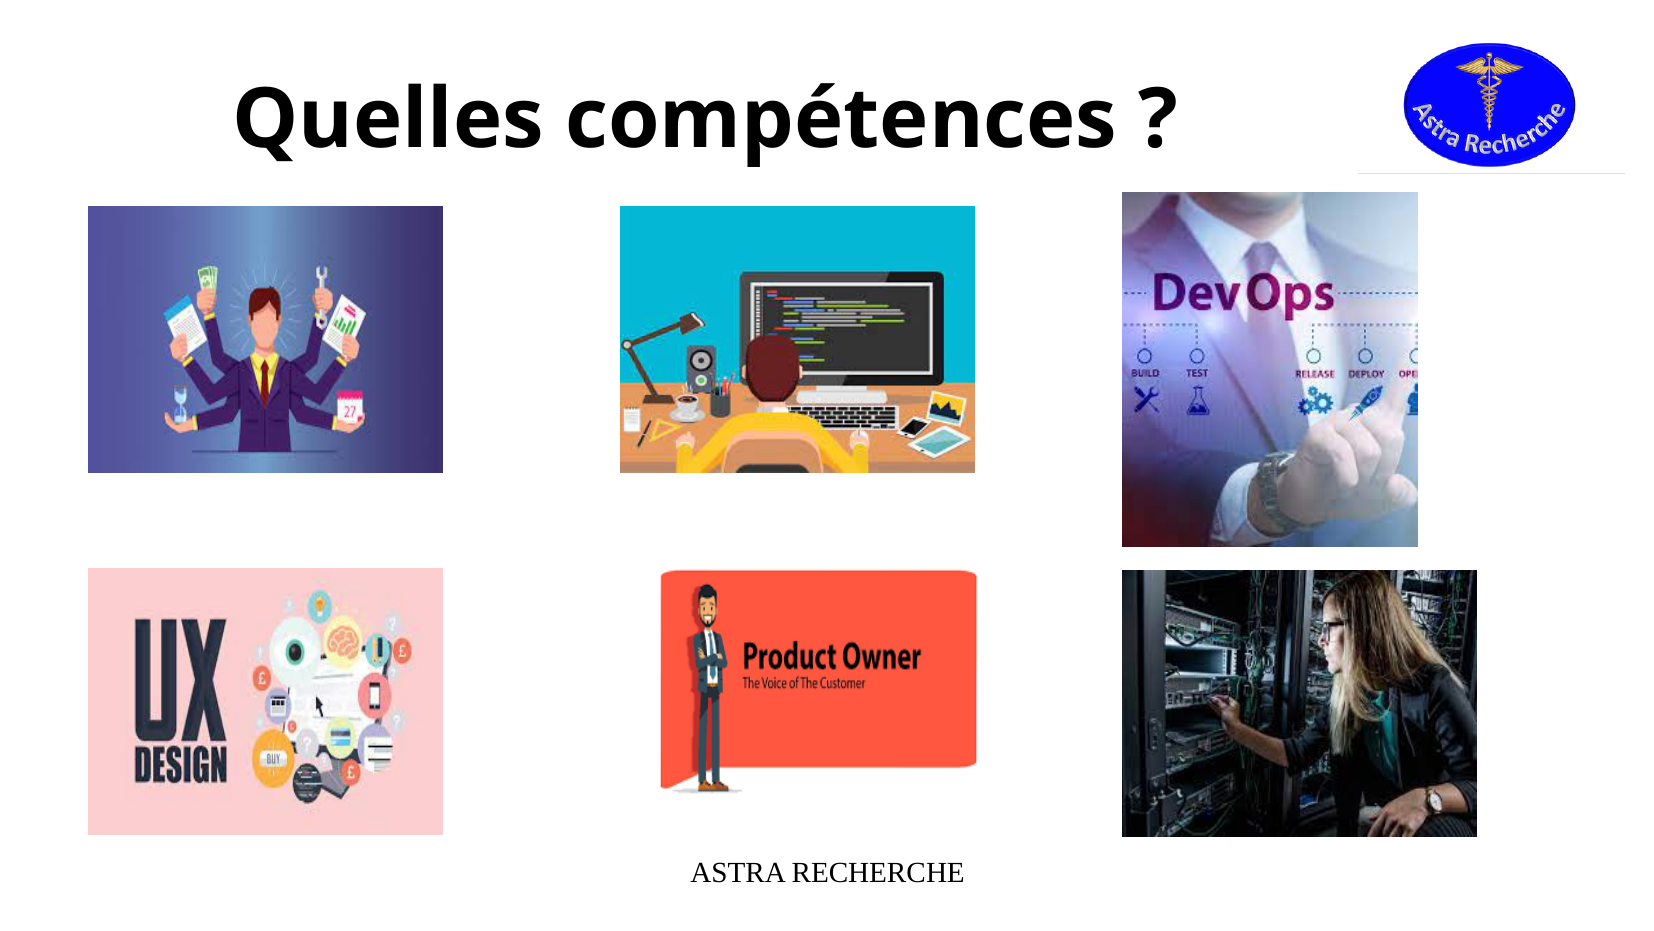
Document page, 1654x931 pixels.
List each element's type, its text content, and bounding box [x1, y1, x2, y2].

picture [88, 568, 443, 835]
picture [1122, 192, 1418, 547]
picture [88, 206, 443, 473]
picture [620, 206, 975, 473]
picture [1122, 570, 1477, 837]
title Quelles compétences ? [82, 37, 1329, 193]
picture [1358, 29, 1625, 178]
picture [649, 560, 1004, 798]
